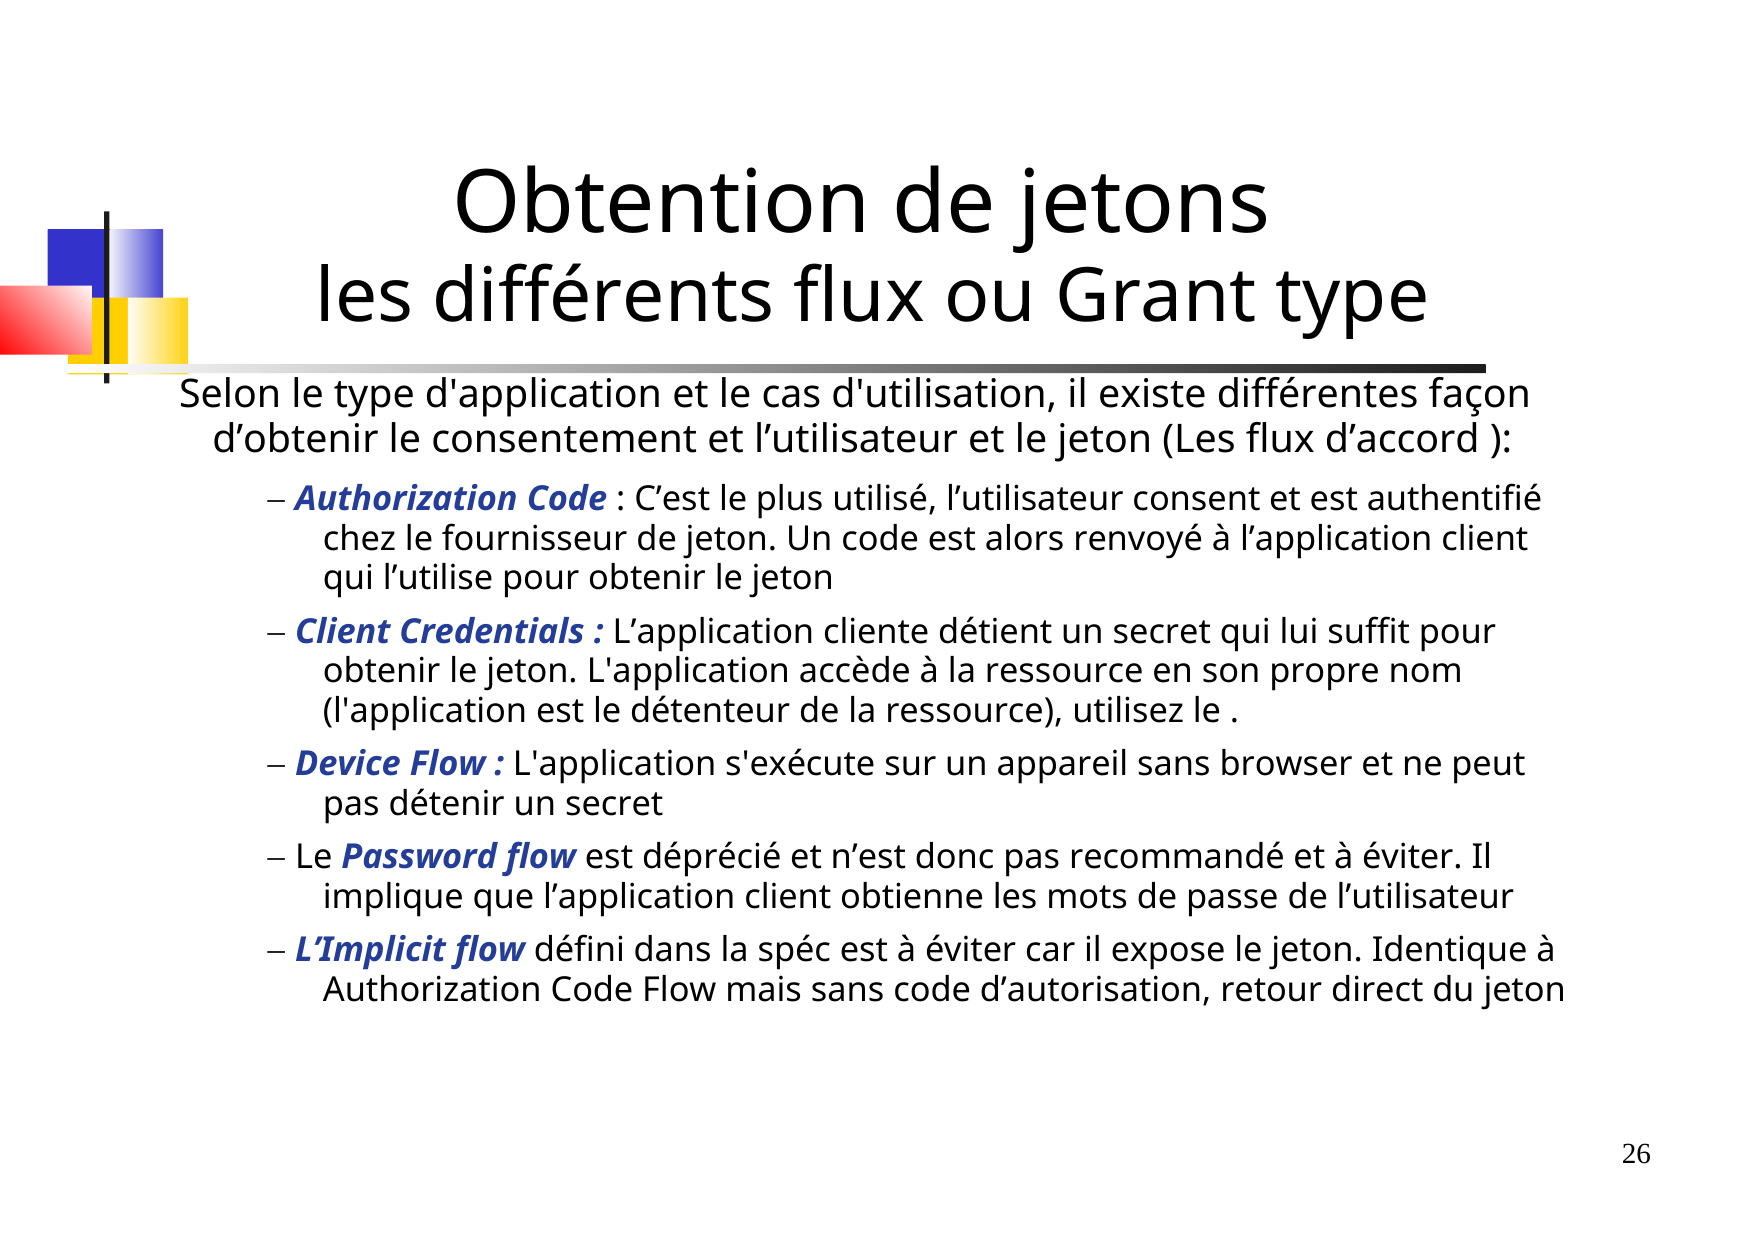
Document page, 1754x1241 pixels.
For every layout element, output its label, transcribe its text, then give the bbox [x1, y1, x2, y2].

list Selon le type d'application et le cas d'utilisation, il existe différentes façon d’obtenir le consentement et l’utilisateur et le jeton (Les flux d’accord ): Authorization Code : C’est le plus utilisé, l’utilisateur consent et est authentifié chez le fournisseur de jeton. Un code est alors renvoyé à l’application client qui l’utilise pour obtenir le jeton Client Credentials : L’application cliente détient un secret qui lui suffit pour obtenir le jeton. L'application accède à la ressource en son propre nom (l'application est le détenteur de la ressource), utilisez le . Device Flow : L'application s'exécute sur un appareil sans browser et ne peut pas détenir un secret Le Password flow est déprécié et n’est donc pas recommandé et à éviter. Il implique que l’application client obtienne les mots de passe de l’utilisateur L’Implicit flow défini dans la spéc est à éviter car il expose le jeton. Identique à Authorization Code Flow mais sans code d’autorisation, retour direct du jeton [179, 371, 1567, 1091]
title Obtention de jetons les différents flux ou Grant type [179, 139, 1567, 351]
